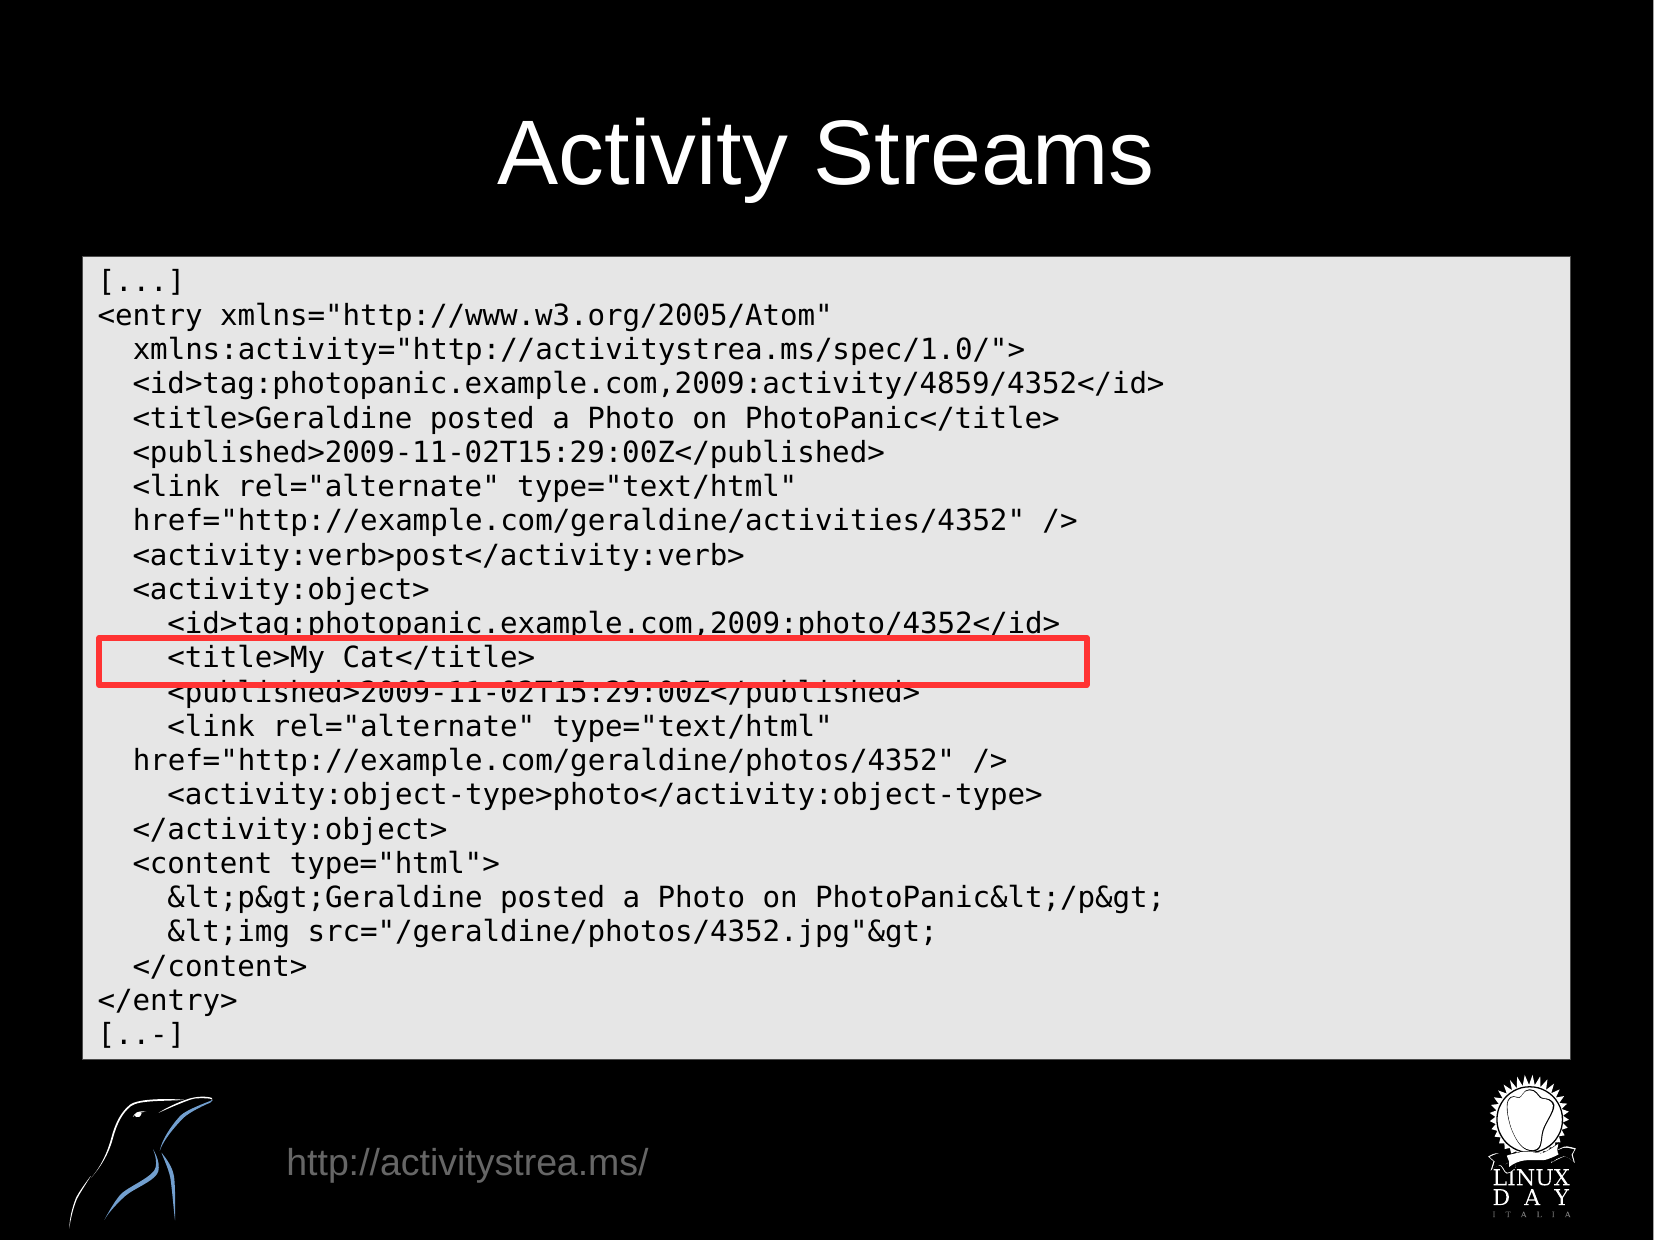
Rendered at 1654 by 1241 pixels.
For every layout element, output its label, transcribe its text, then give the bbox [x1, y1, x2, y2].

text_box http://activitystrea.ms/ [271, 1133, 1441, 1191]
text_box [...] <entry xmlns="http://www.w3.org/2005/Atom" xmlns:activity="http://activitystrea.ms/spec/1.0/"> <id>tag:photopanic.example.com,2009:activity/4859/4352</id> <title>Geraldine posted a Photo on PhotoPanic</title> <published>2009-11-02T15:29:00Z</published> <link rel="alternate" type="text/html" href="http://example.com/geraldine/activities/4352" /> <activity:verb>post</activity:verb> <activity:object> <id>tag:photopanic.example.com,2009:photo/4352</id> <title>My Cat</title> <published>2009-11-02T15:29:00Z</published> <link rel="alternate" type="text/html" href="http://example.com/geraldine/photos/4352" /> <activity:object-type>photo</activity:object-type> </activity:object> <content type="html"> &lt;p&gt;Geraldine posted a Photo on PhotoPanic&lt;/p&gt; &lt;img src="/geraldine/photos/4352.jpg"&gt; </content> </entry> [..-] [82, 256, 1571, 1060]
title Activity Streams [82, 49, 1571, 256]
